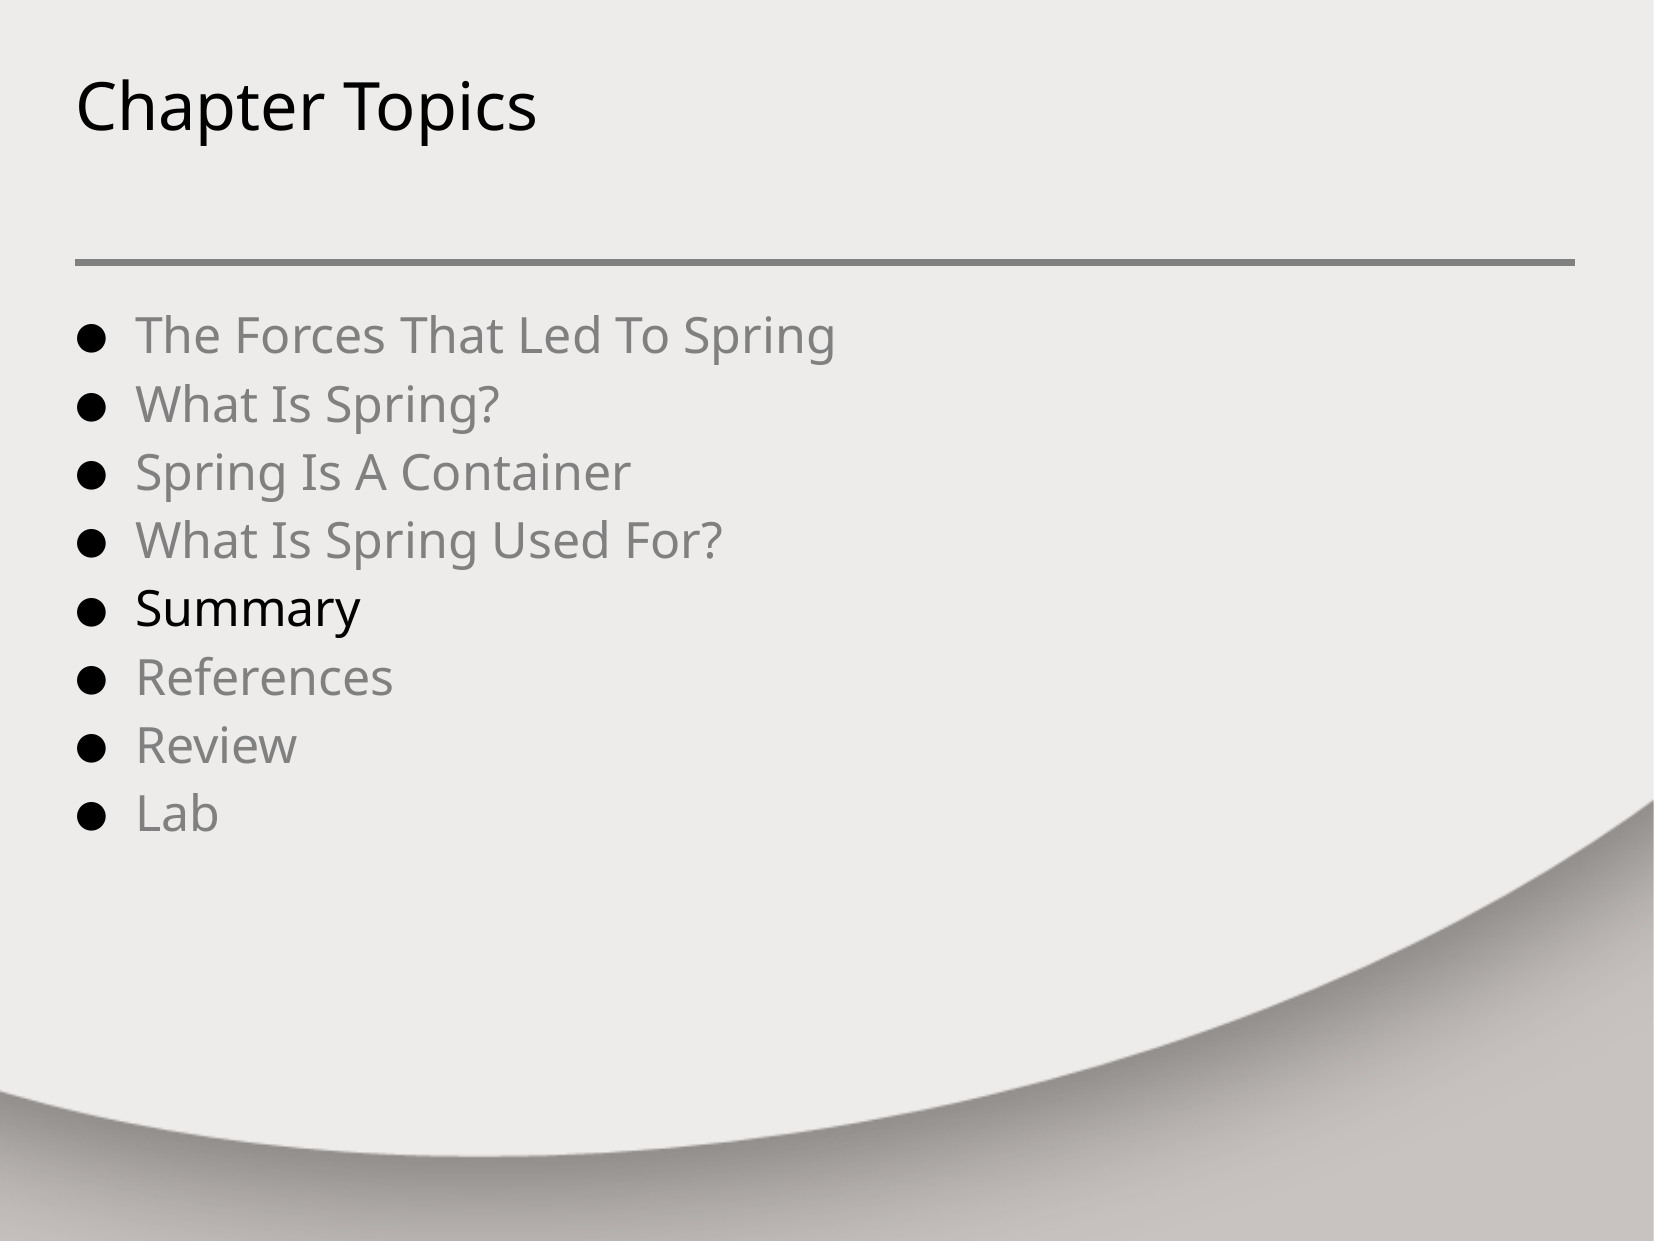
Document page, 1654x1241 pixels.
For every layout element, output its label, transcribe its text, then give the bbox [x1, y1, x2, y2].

picture [0, 0, 1654, 1241]
title Chapter Topics [75, 75, 1576, 226]
list The Forces That Led To Spring What Is Spring? Spring Is A Container What Is Spring Used For? Summary References Review Lab [75, 300, 1576, 1163]
